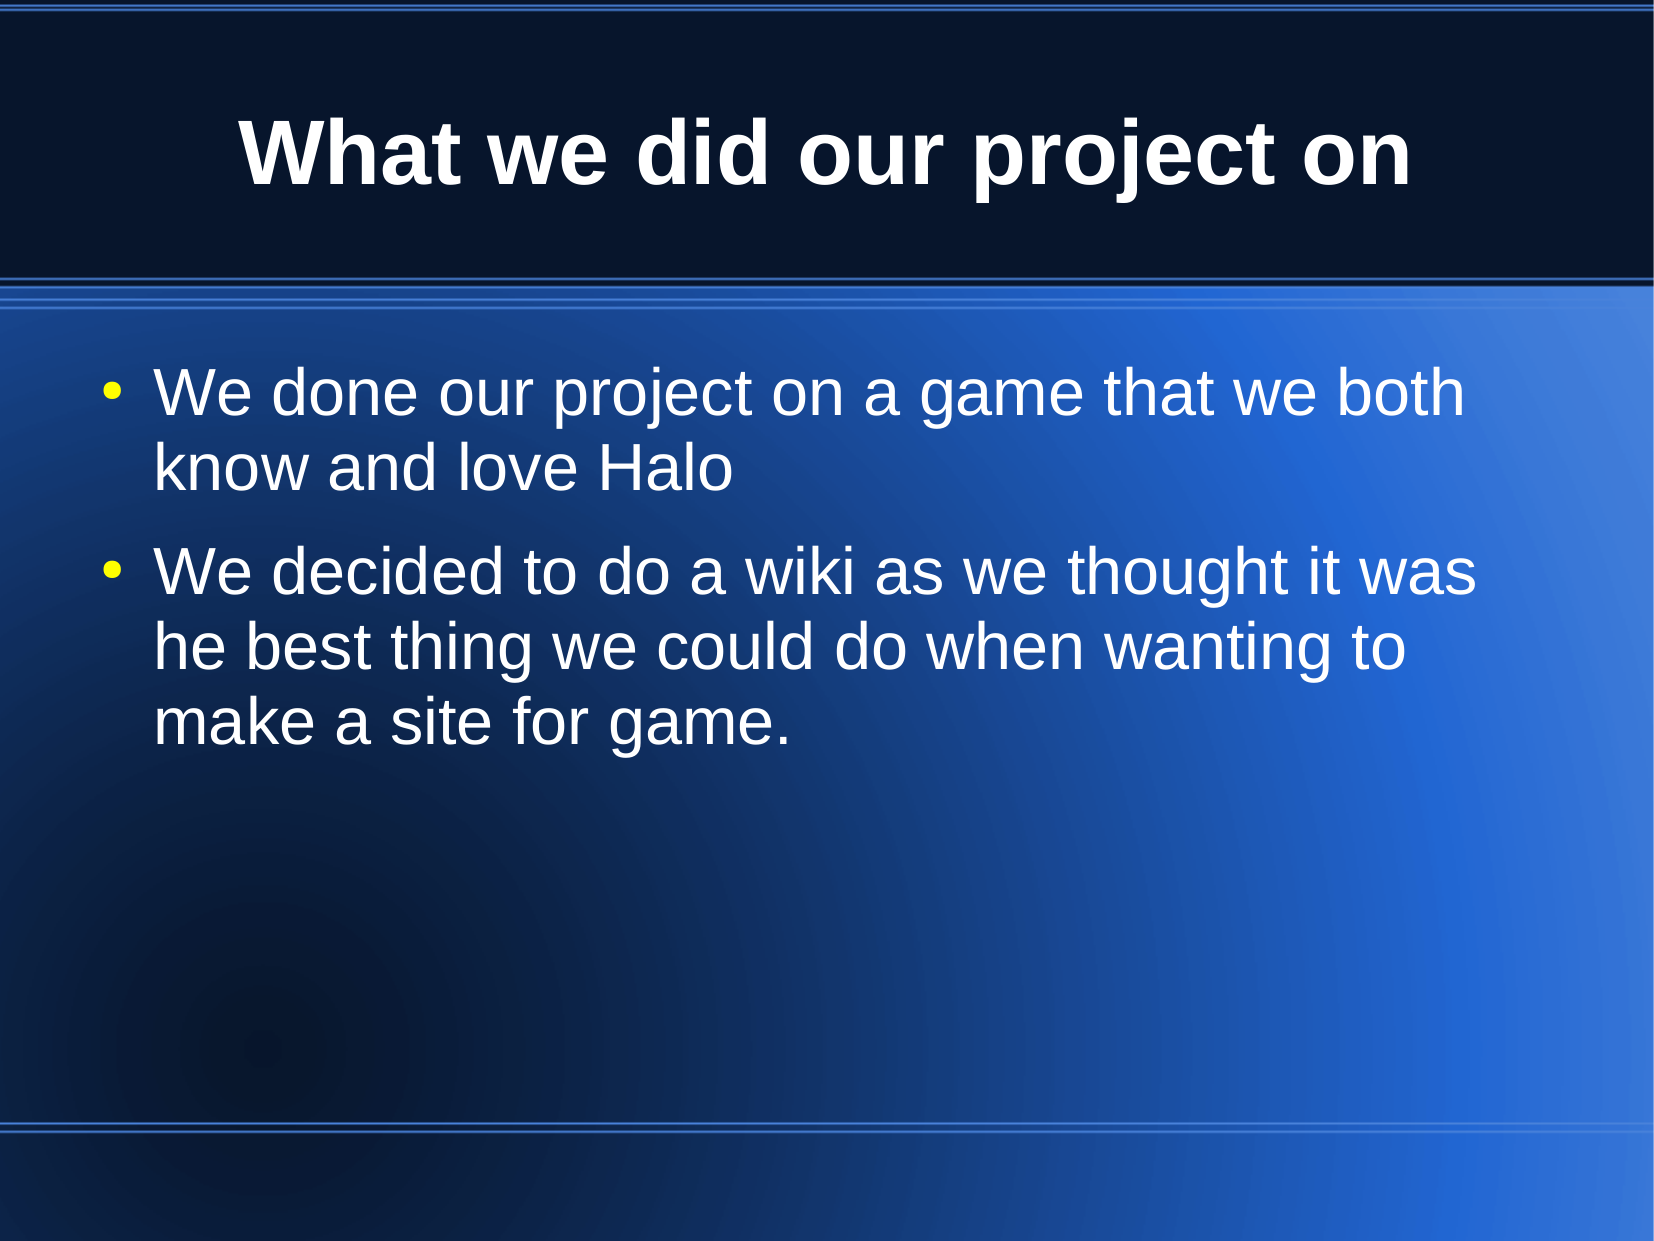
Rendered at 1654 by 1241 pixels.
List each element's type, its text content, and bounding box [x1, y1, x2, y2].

picture [0, 0, 1654, 1241]
title What we did our project on [82, 49, 1571, 257]
list We done our project on a game that we both know and love Halo We decided to do a wiki as we thought it was he best thing we could do when wanting to make a site for game. [82, 355, 1571, 1058]
